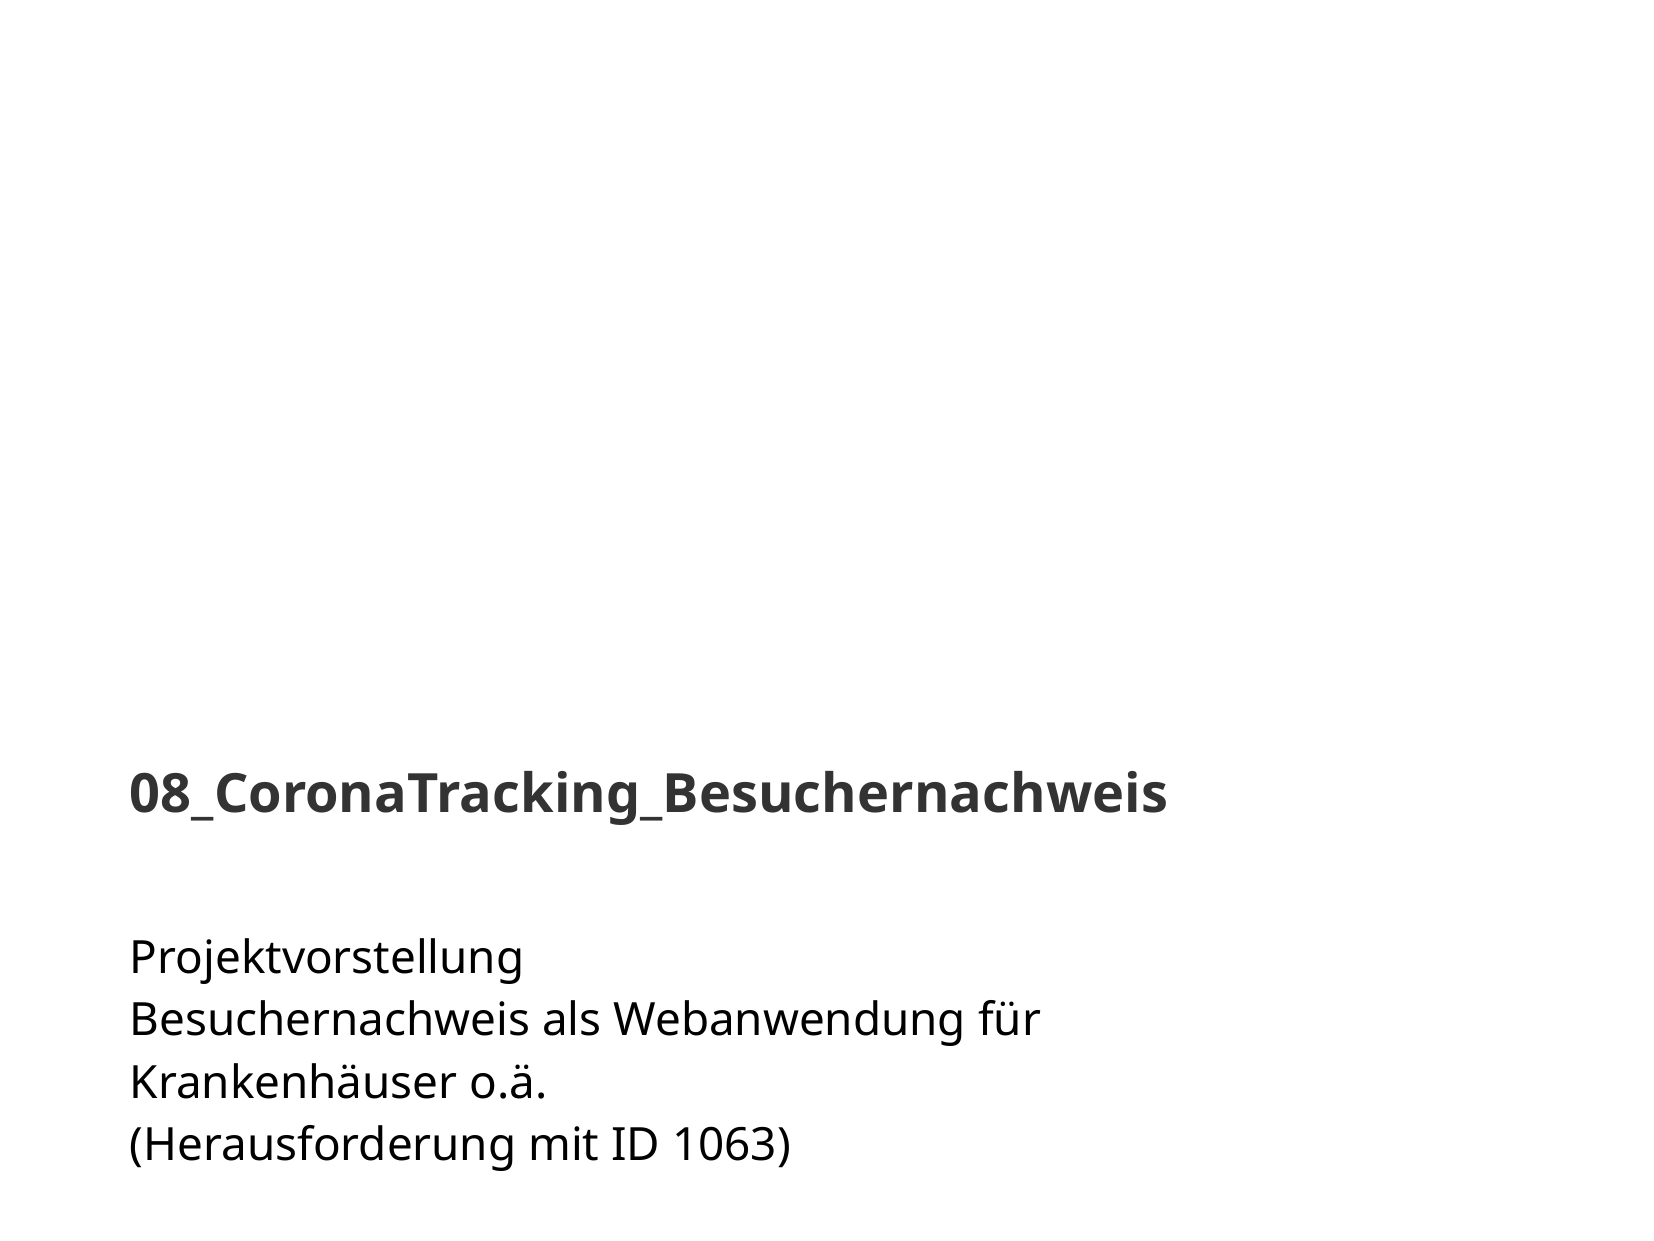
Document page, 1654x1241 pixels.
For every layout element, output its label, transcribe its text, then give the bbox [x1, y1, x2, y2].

title 08_CoronaTracking_Besuchernachweis [129, 655, 1536, 928]
subtitle Projektvorstellung Besuchernachweis als Webanwendung für Krankenhäuser o.ä. (Herausforderung mit ID 1063) [129, 942, 1536, 1156]
